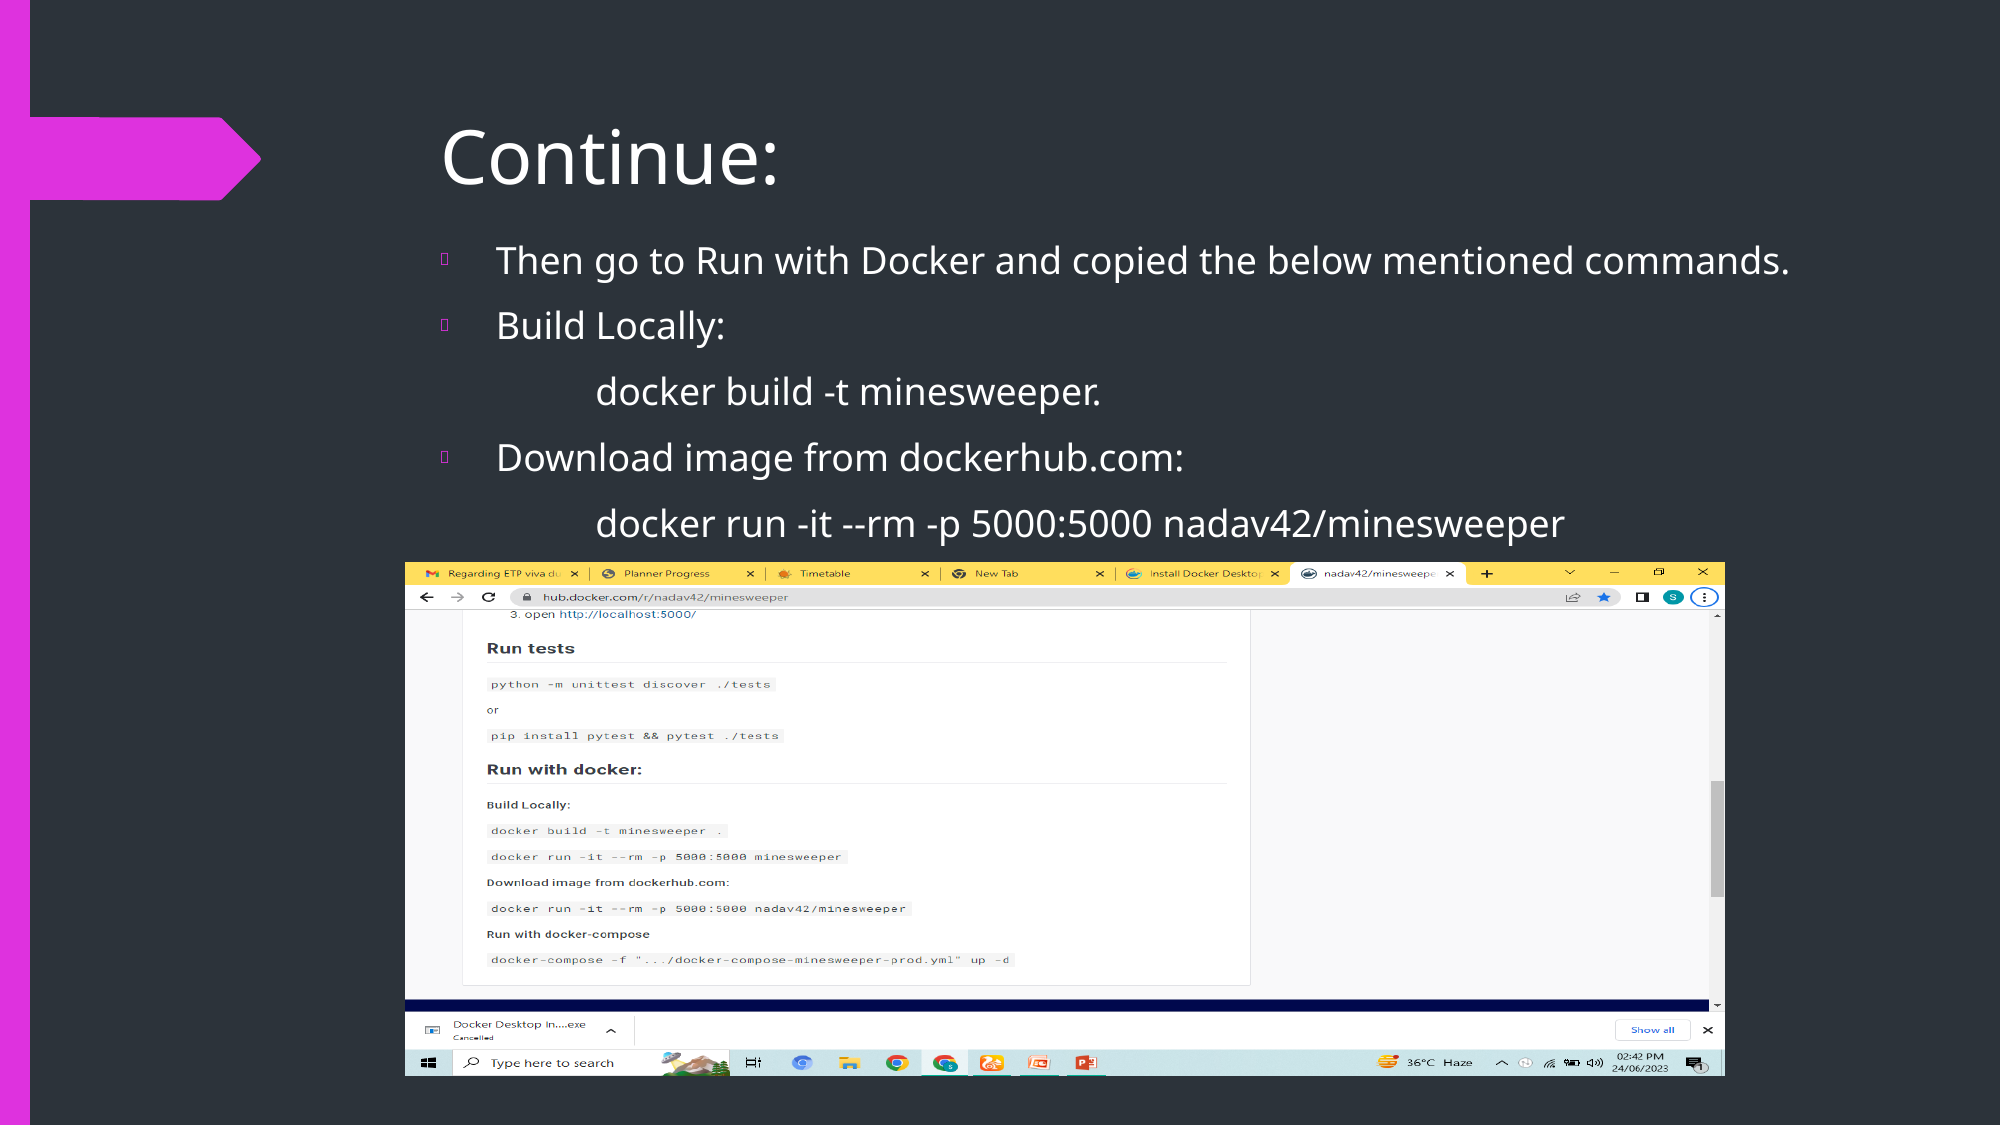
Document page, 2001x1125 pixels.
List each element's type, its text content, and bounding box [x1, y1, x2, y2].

title Continue: [425, 102, 1888, 229]
list Then go to Run with Docker and copied the below mentioned commands. Build Locally: docker build -t minesweeper. Download image from dockerhub.com: docker run -it --rm -p 5000:5000 nadav42/minesweeper [424, 229, 1888, 970]
picture [405, 562, 1725, 1076]
